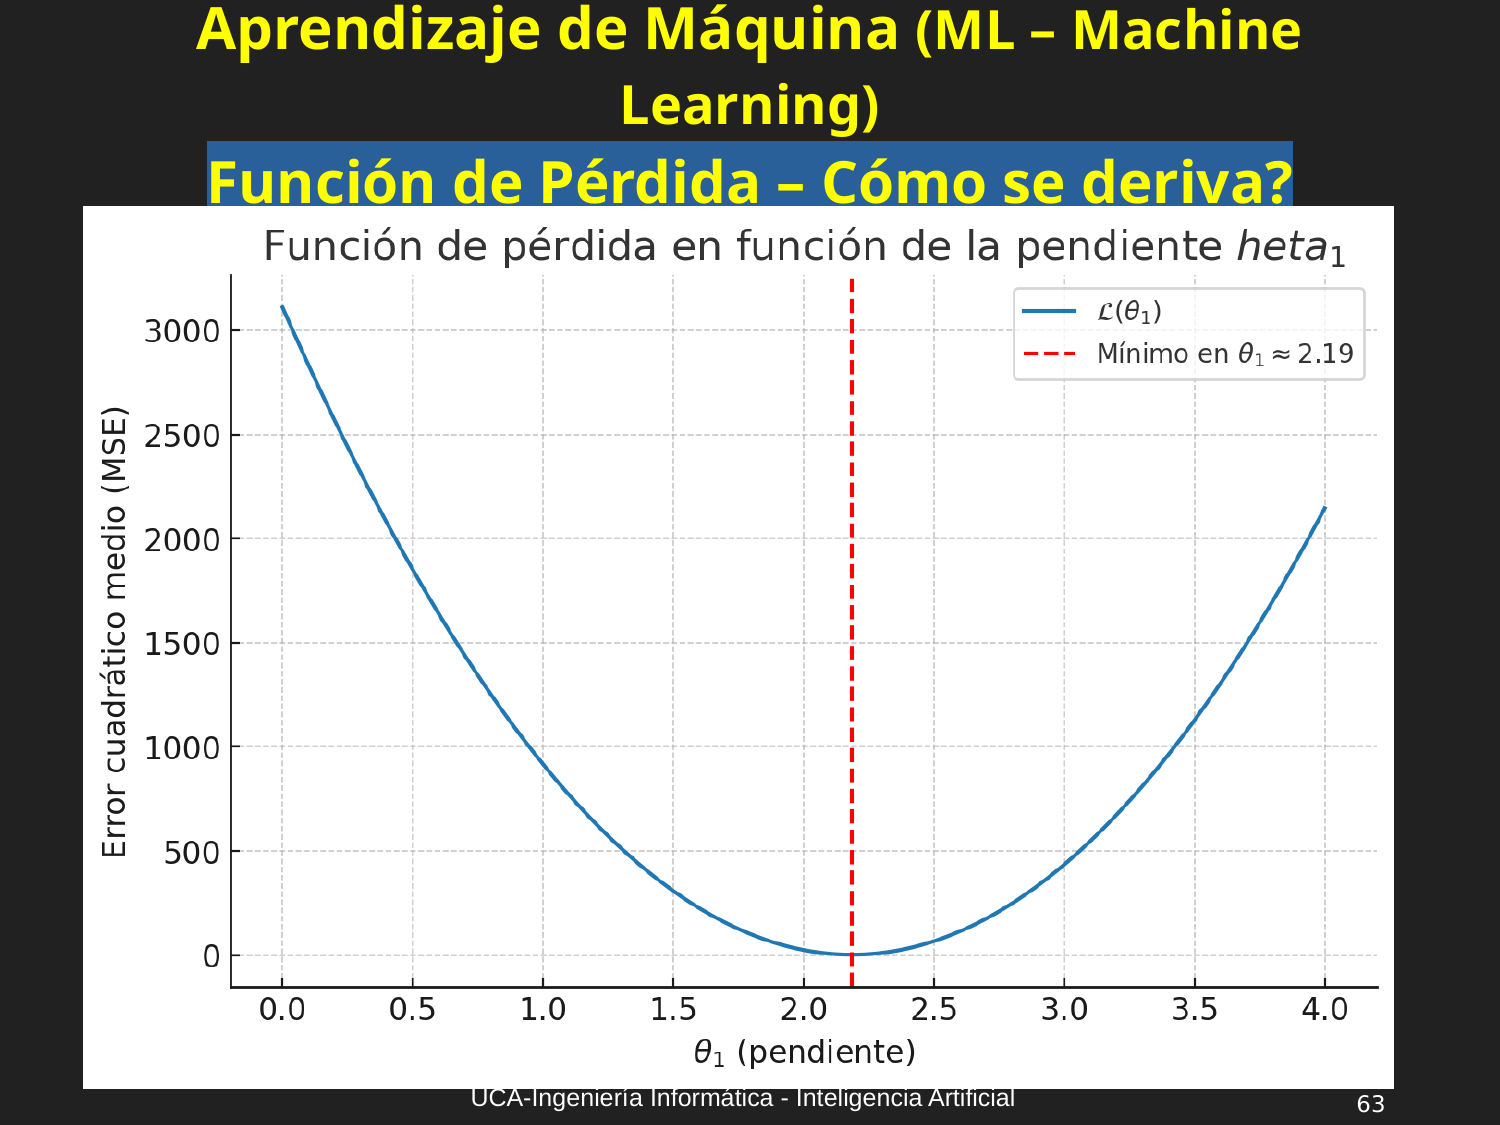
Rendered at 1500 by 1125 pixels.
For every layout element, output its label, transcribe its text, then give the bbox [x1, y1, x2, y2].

picture [83, 206, 1394, 1089]
title Aprendizaje de Máquina (ML – Machine Learning) Función de Pérdida – Cómo se deriva? [75, 45, 1425, 162]
